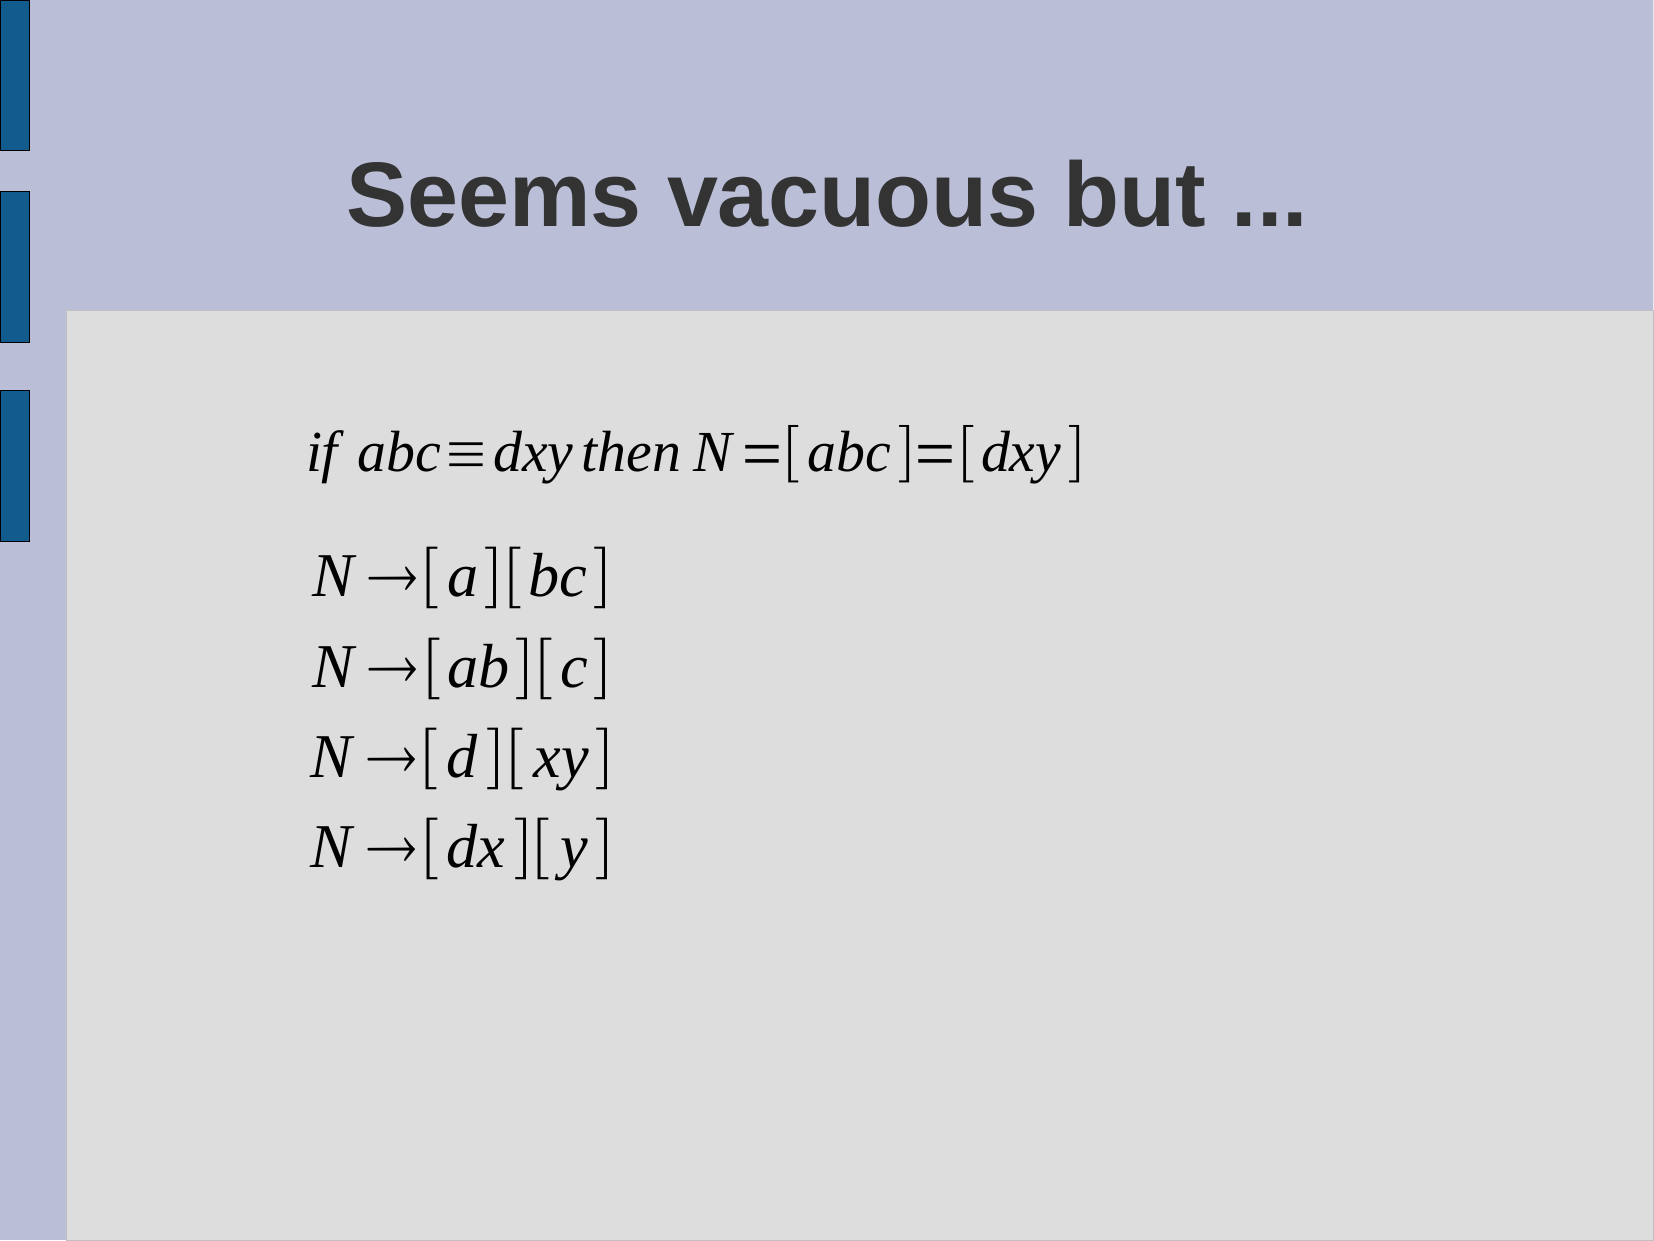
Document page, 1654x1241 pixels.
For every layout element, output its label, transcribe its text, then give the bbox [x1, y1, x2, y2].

title Seems vacuous but ... [121, 91, 1534, 299]
chart [300, 526, 619, 976]
chart [300, 406, 1090, 488]
